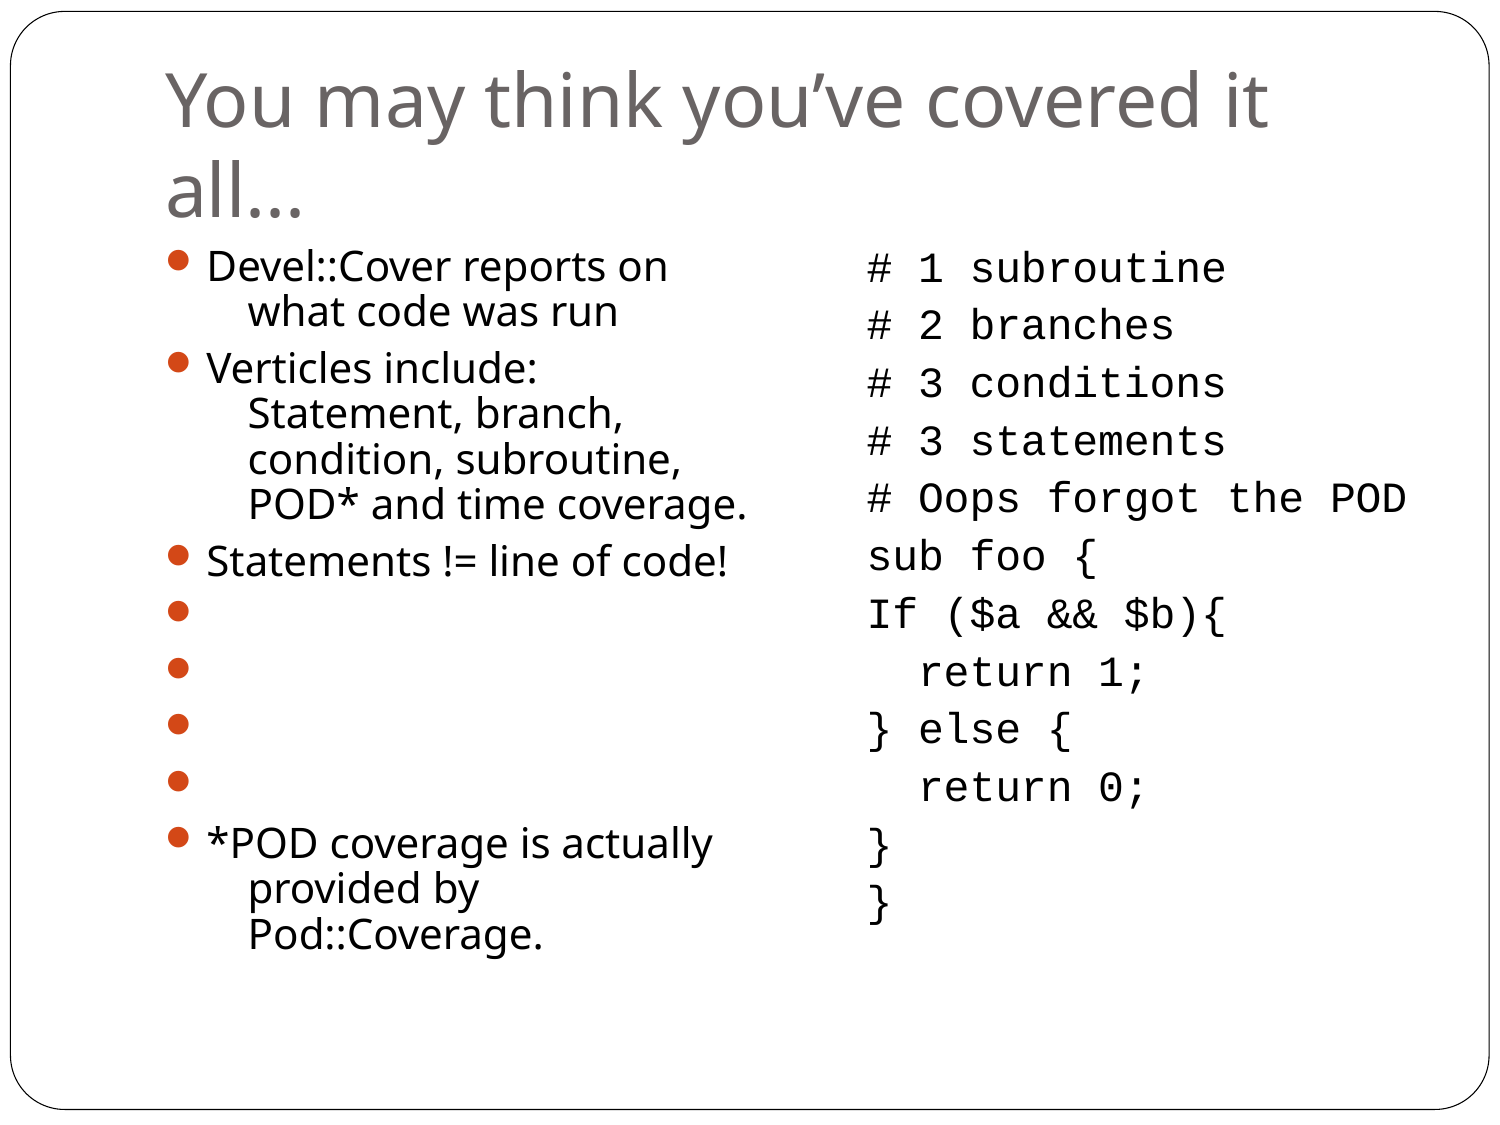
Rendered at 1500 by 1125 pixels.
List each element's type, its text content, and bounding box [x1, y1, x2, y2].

list Devel::Cover reports on what code was run Verticles include: Statement, branch, condition, subroutine, POD* and time coverage. Statements != line of code! *POD coverage is actually provided by Pod::Coverage. [150, 237, 766, 988]
title You may think you’ve covered it all... [150, 45, 1426, 233]
list # 1 subroutine # 2 branches # 3 conditions # 3 statements # Oops forgot the POD sub foo { If ($a && $b){ return 1; } else { return 0; } } [809, 237, 1425, 988]
